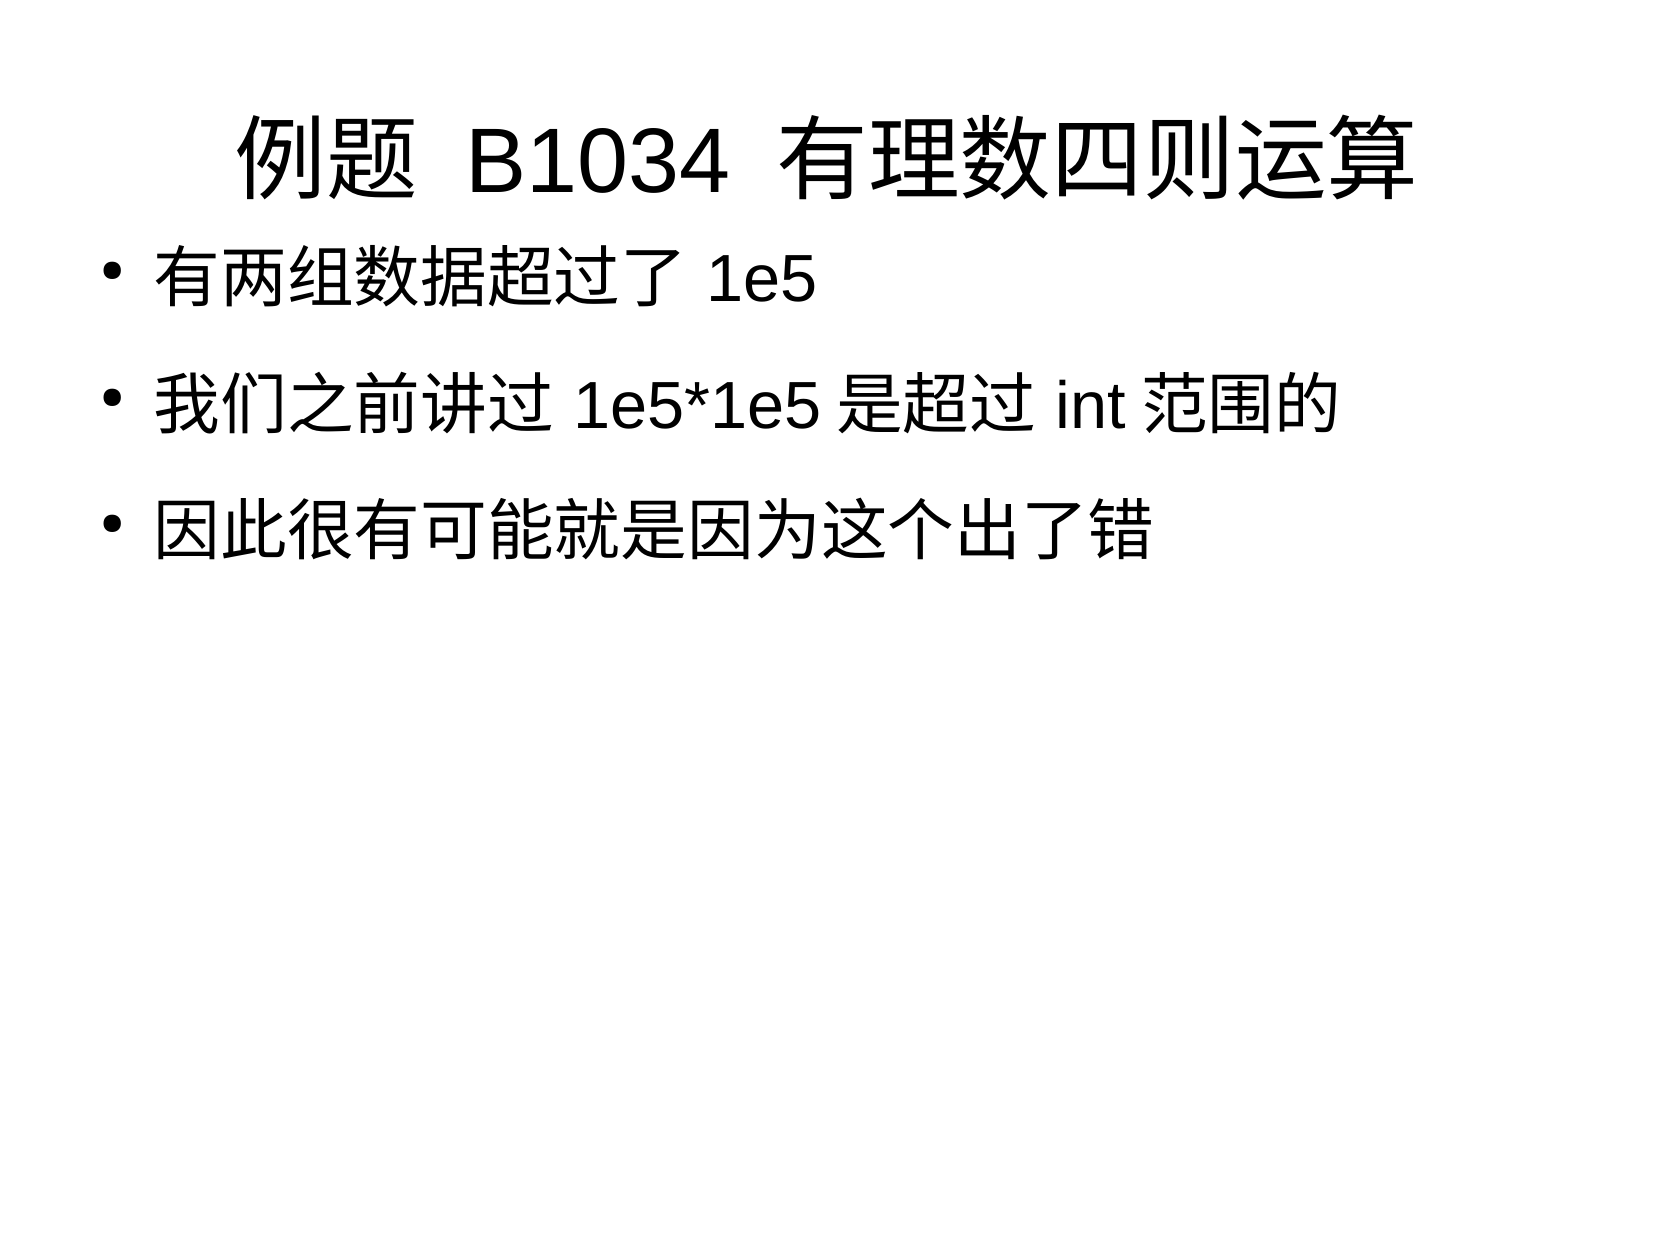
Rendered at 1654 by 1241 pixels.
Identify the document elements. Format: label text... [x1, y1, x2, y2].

title 例题 B1034 有理数四则运算 [82, 49, 1571, 224]
list 有两组数据超过了1e5 我们之前讲过1e5*1e5是超过int范围的 因此很有可能就是因为这个出了错 [82, 224, 1571, 1182]
